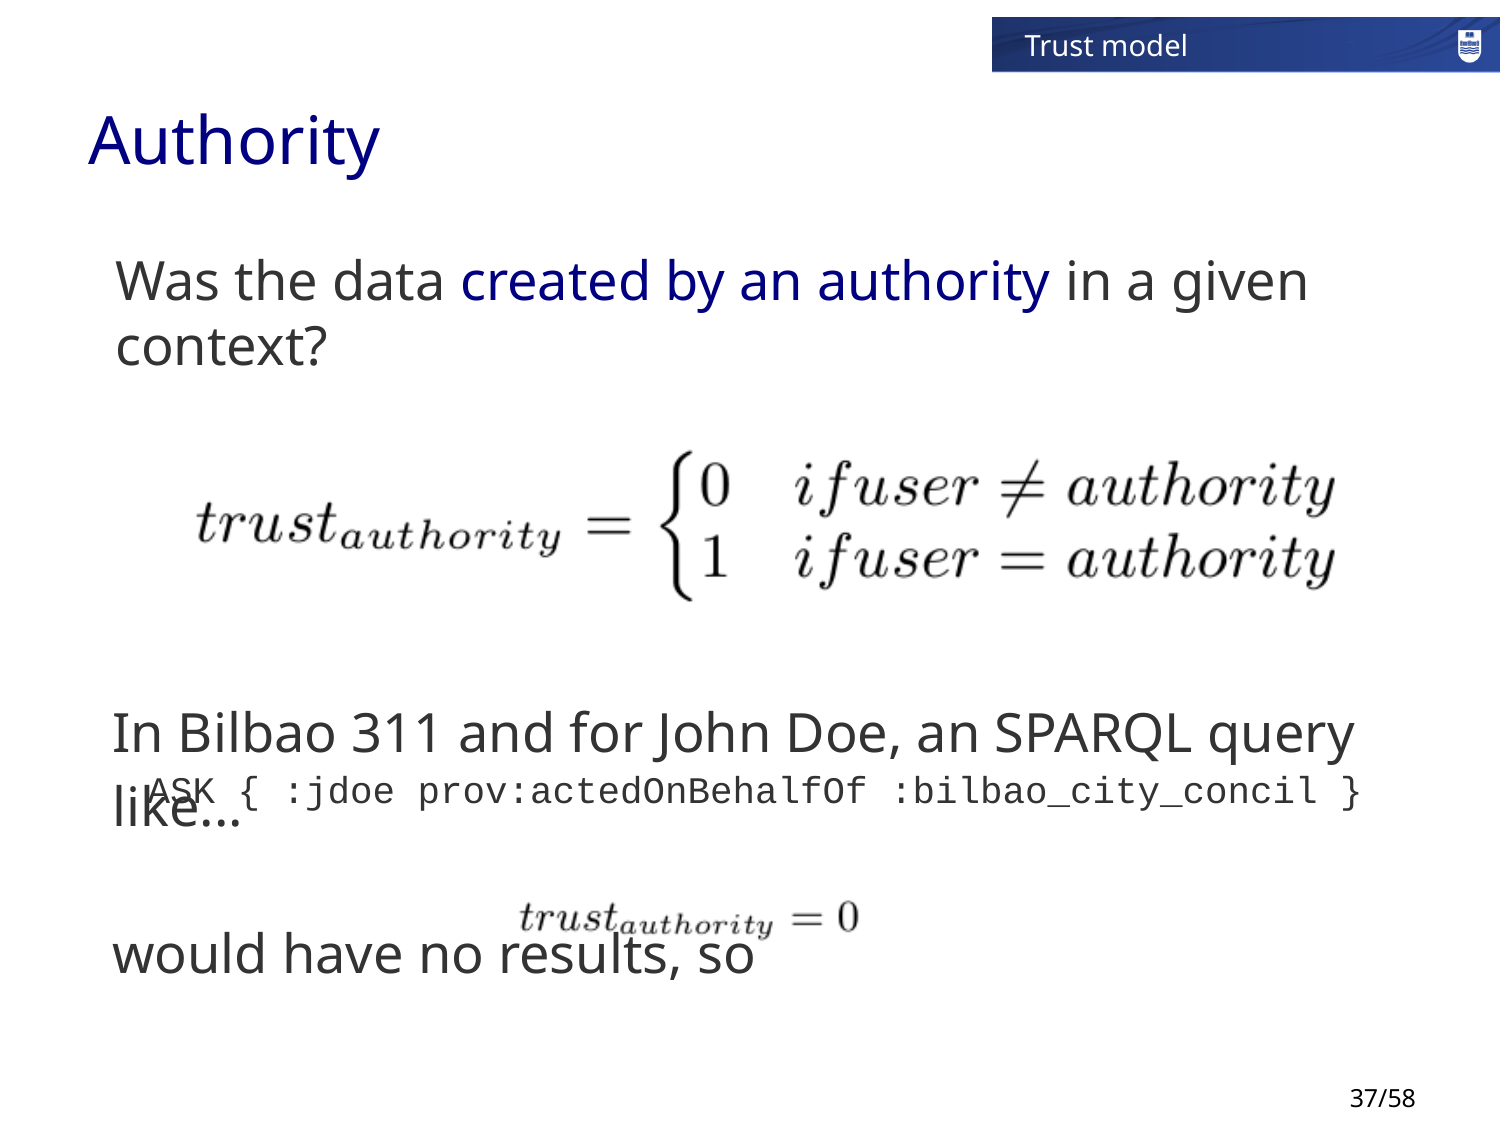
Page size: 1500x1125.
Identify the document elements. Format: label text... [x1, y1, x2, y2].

text_box Trust model [1009, 17, 1483, 67]
title Authority [2, 99, 1365, 177]
picture [150, 424, 1382, 621]
list Was the data created by an authority in a given context? [100, 238, 1495, 1016]
text_box In Bilbao 311 and for John Doe, an SPARQL query like... would have no results, so [97, 686, 1474, 1043]
picture [992, 17, 1500, 73]
